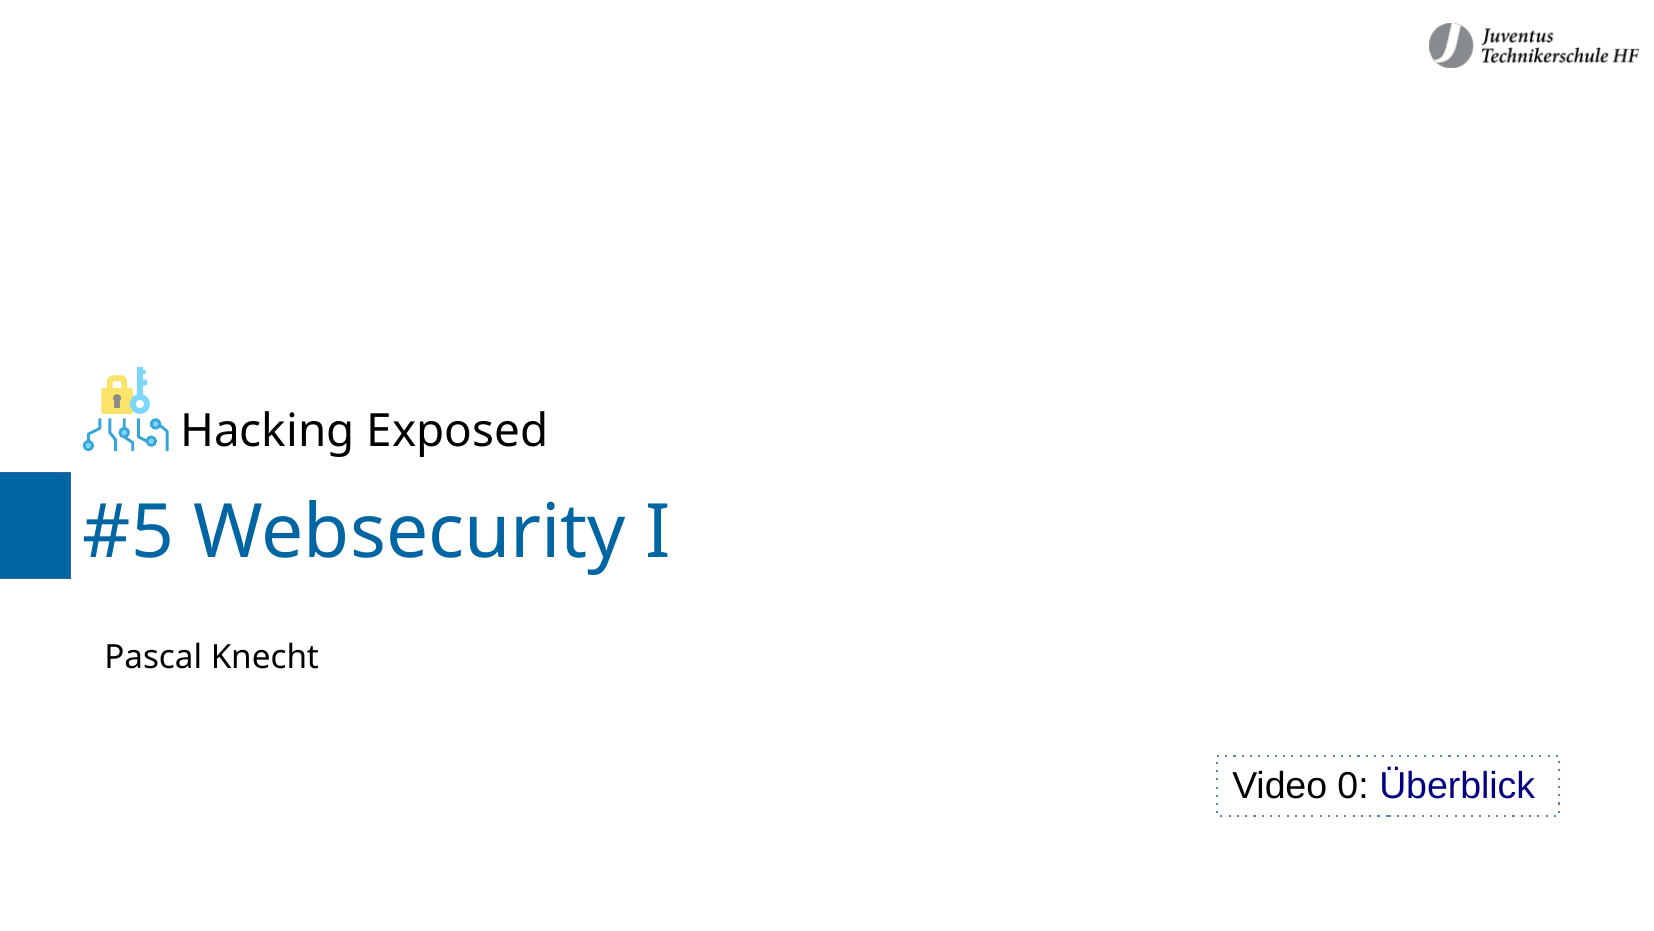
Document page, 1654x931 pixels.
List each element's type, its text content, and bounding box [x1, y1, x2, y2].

text_box Video 0: Überblick [1216, 756, 1560, 816]
picture [1429, 23, 1639, 68]
title #5 Websecurity I [82, 450, 1571, 606]
